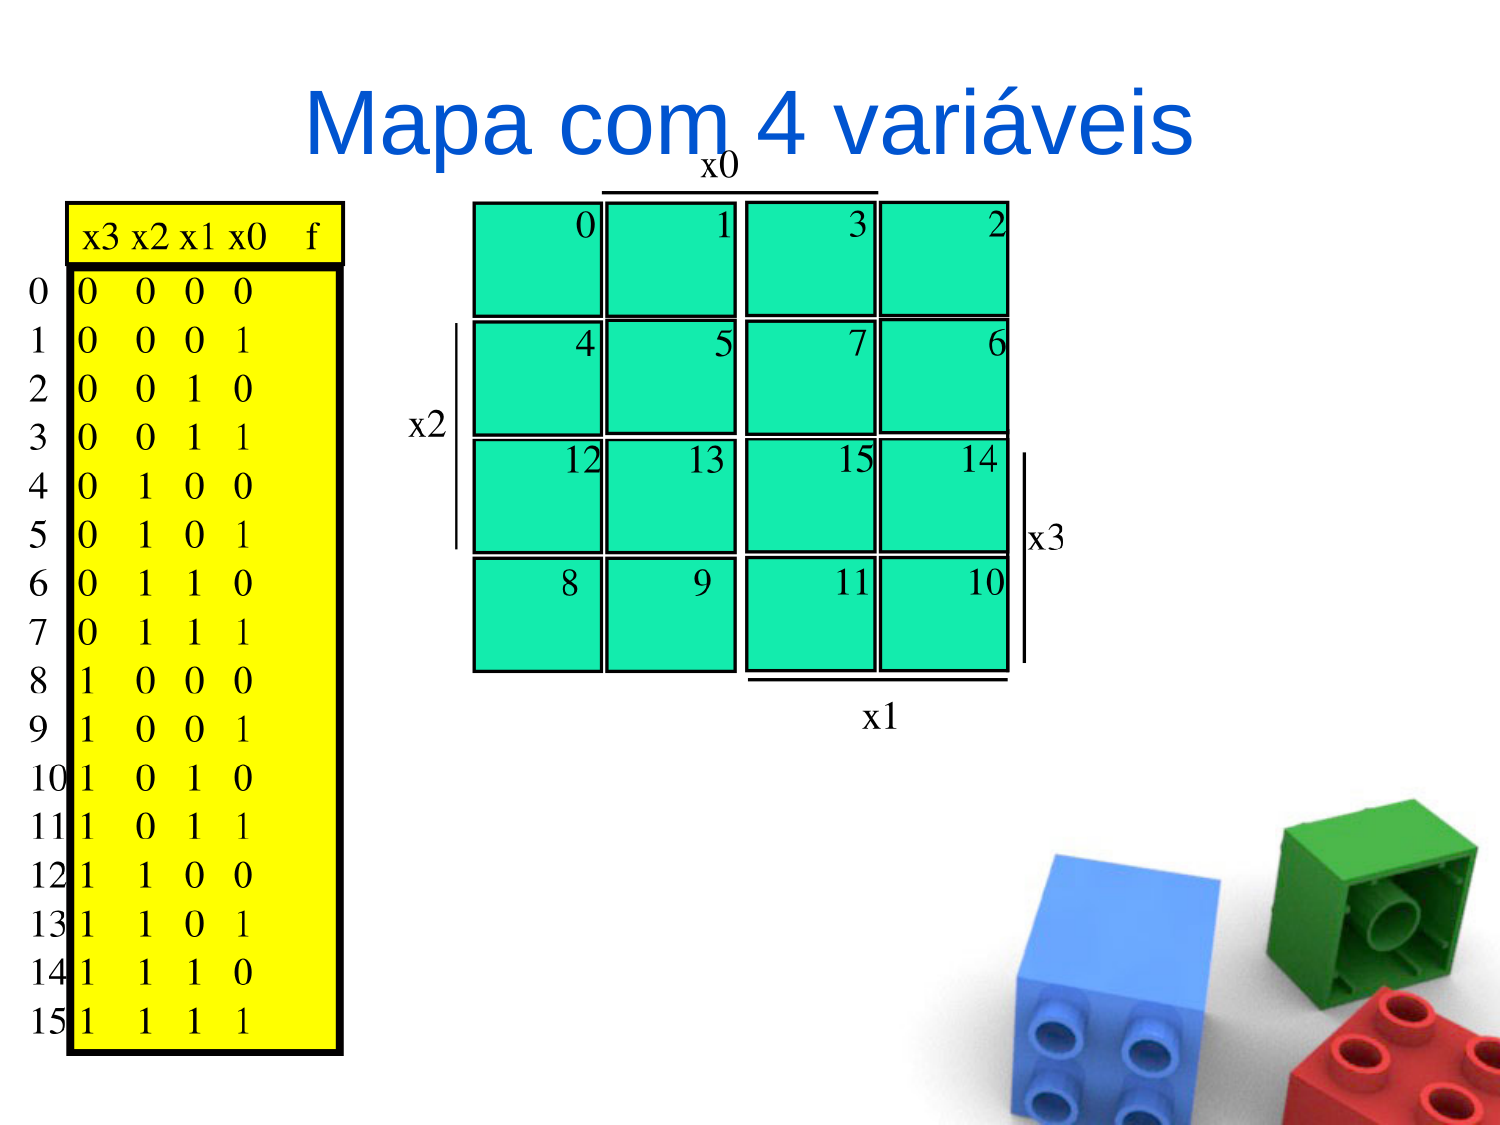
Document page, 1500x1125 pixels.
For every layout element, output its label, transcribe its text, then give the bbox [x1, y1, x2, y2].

title Mapa com 4 variáveis [112, 4, 1388, 241]
picture [29, 150, 1500, 1125]
